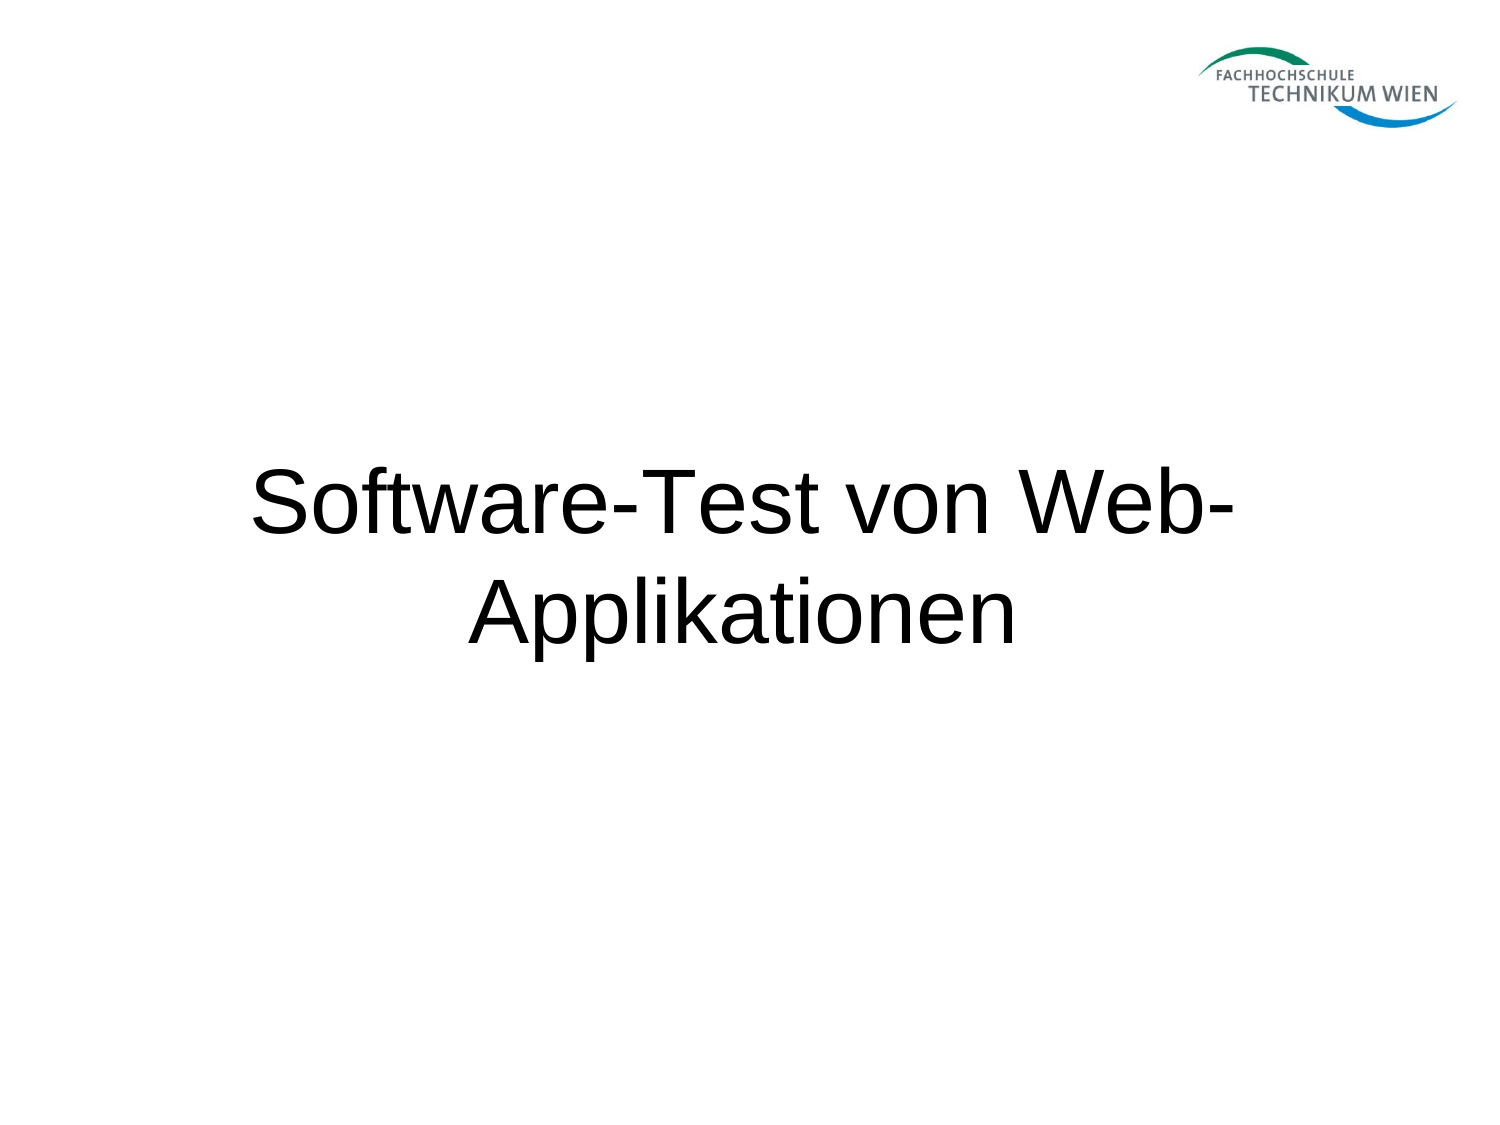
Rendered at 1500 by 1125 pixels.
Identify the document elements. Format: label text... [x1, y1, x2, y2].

subtitle Software-Test von Web-Applikationen [100, 148, 1388, 956]
picture [8, 0, 1500, 177]
